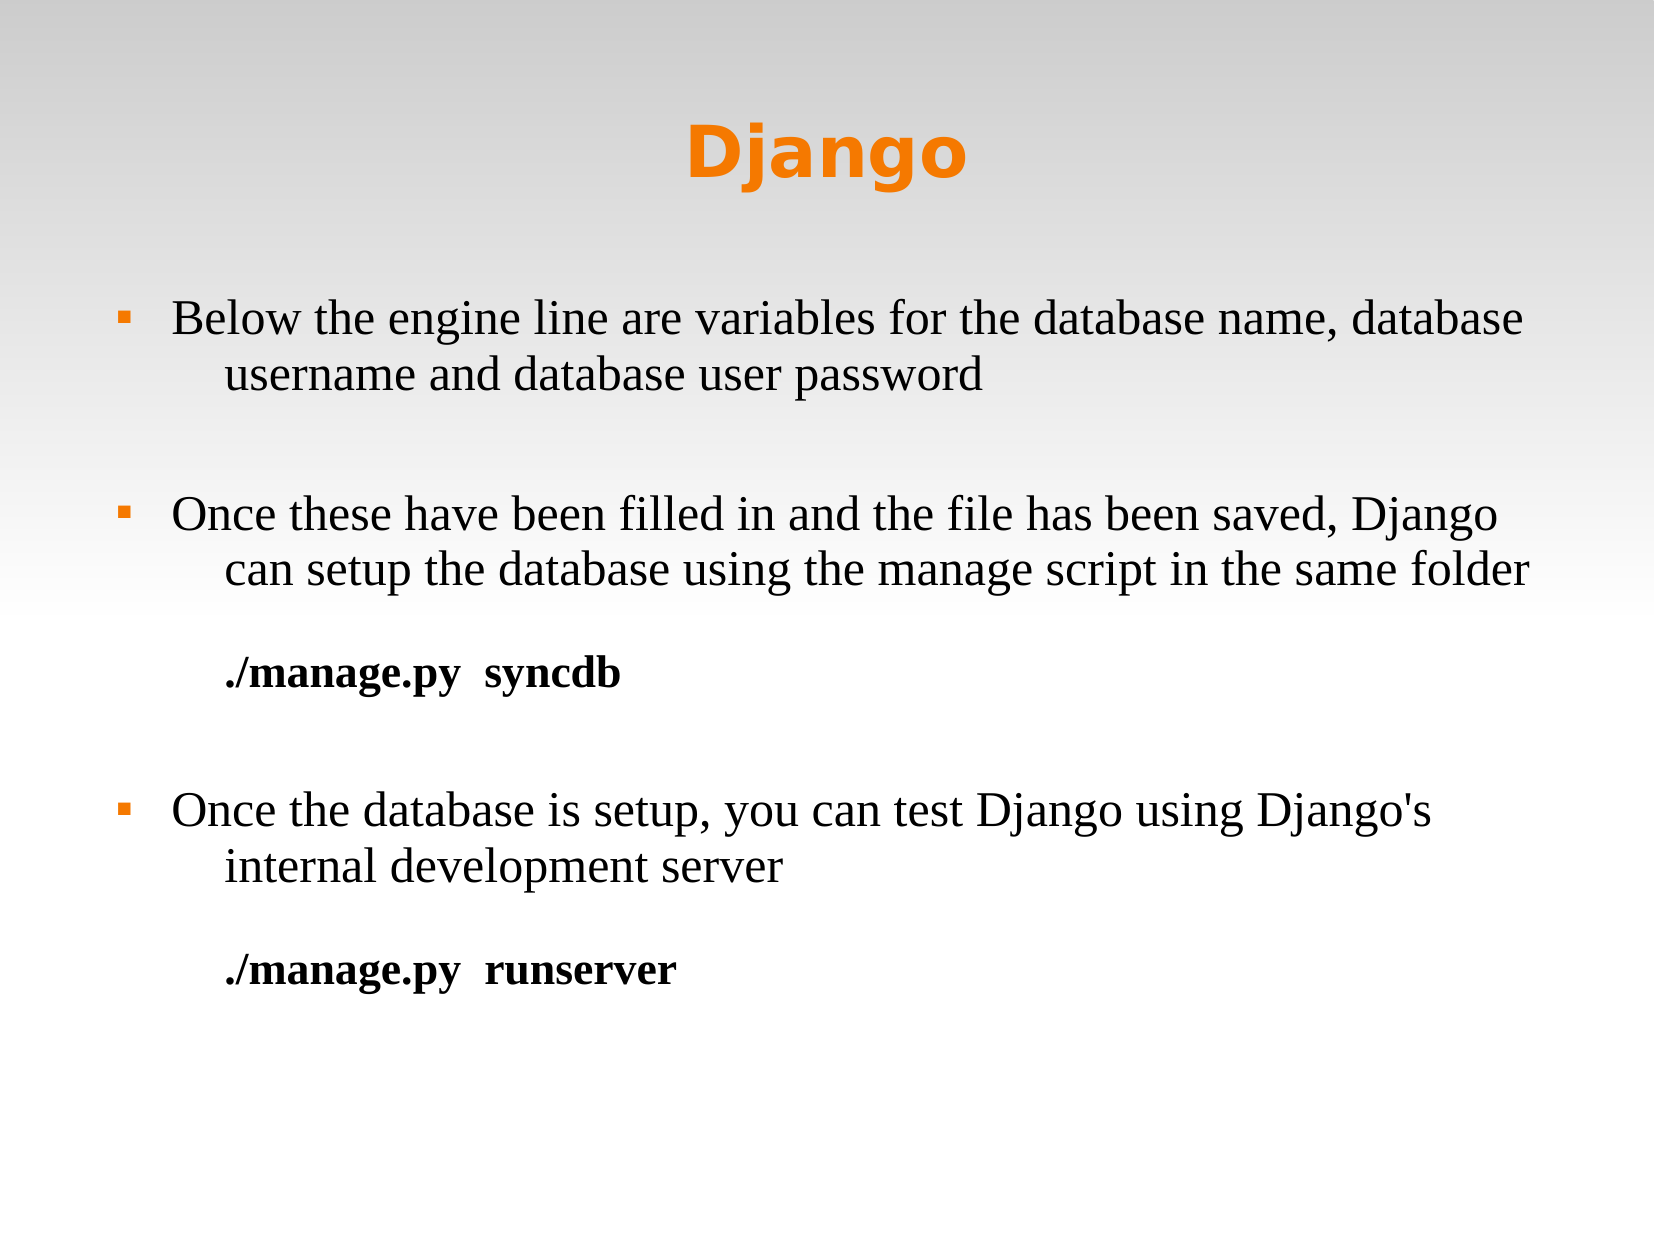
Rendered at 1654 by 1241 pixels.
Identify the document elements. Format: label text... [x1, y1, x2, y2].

list Below the engine line are variables for the database name, database username and database user password Once these have been filled in and the file has been saved, Django can setup the database using the manage script in the same folder ./manage.py syncdb Once the database is setup, you can test Django using Django's internal development server ./manage.py runserver [82, 290, 1571, 1188]
title Django [82, 49, 1571, 257]
